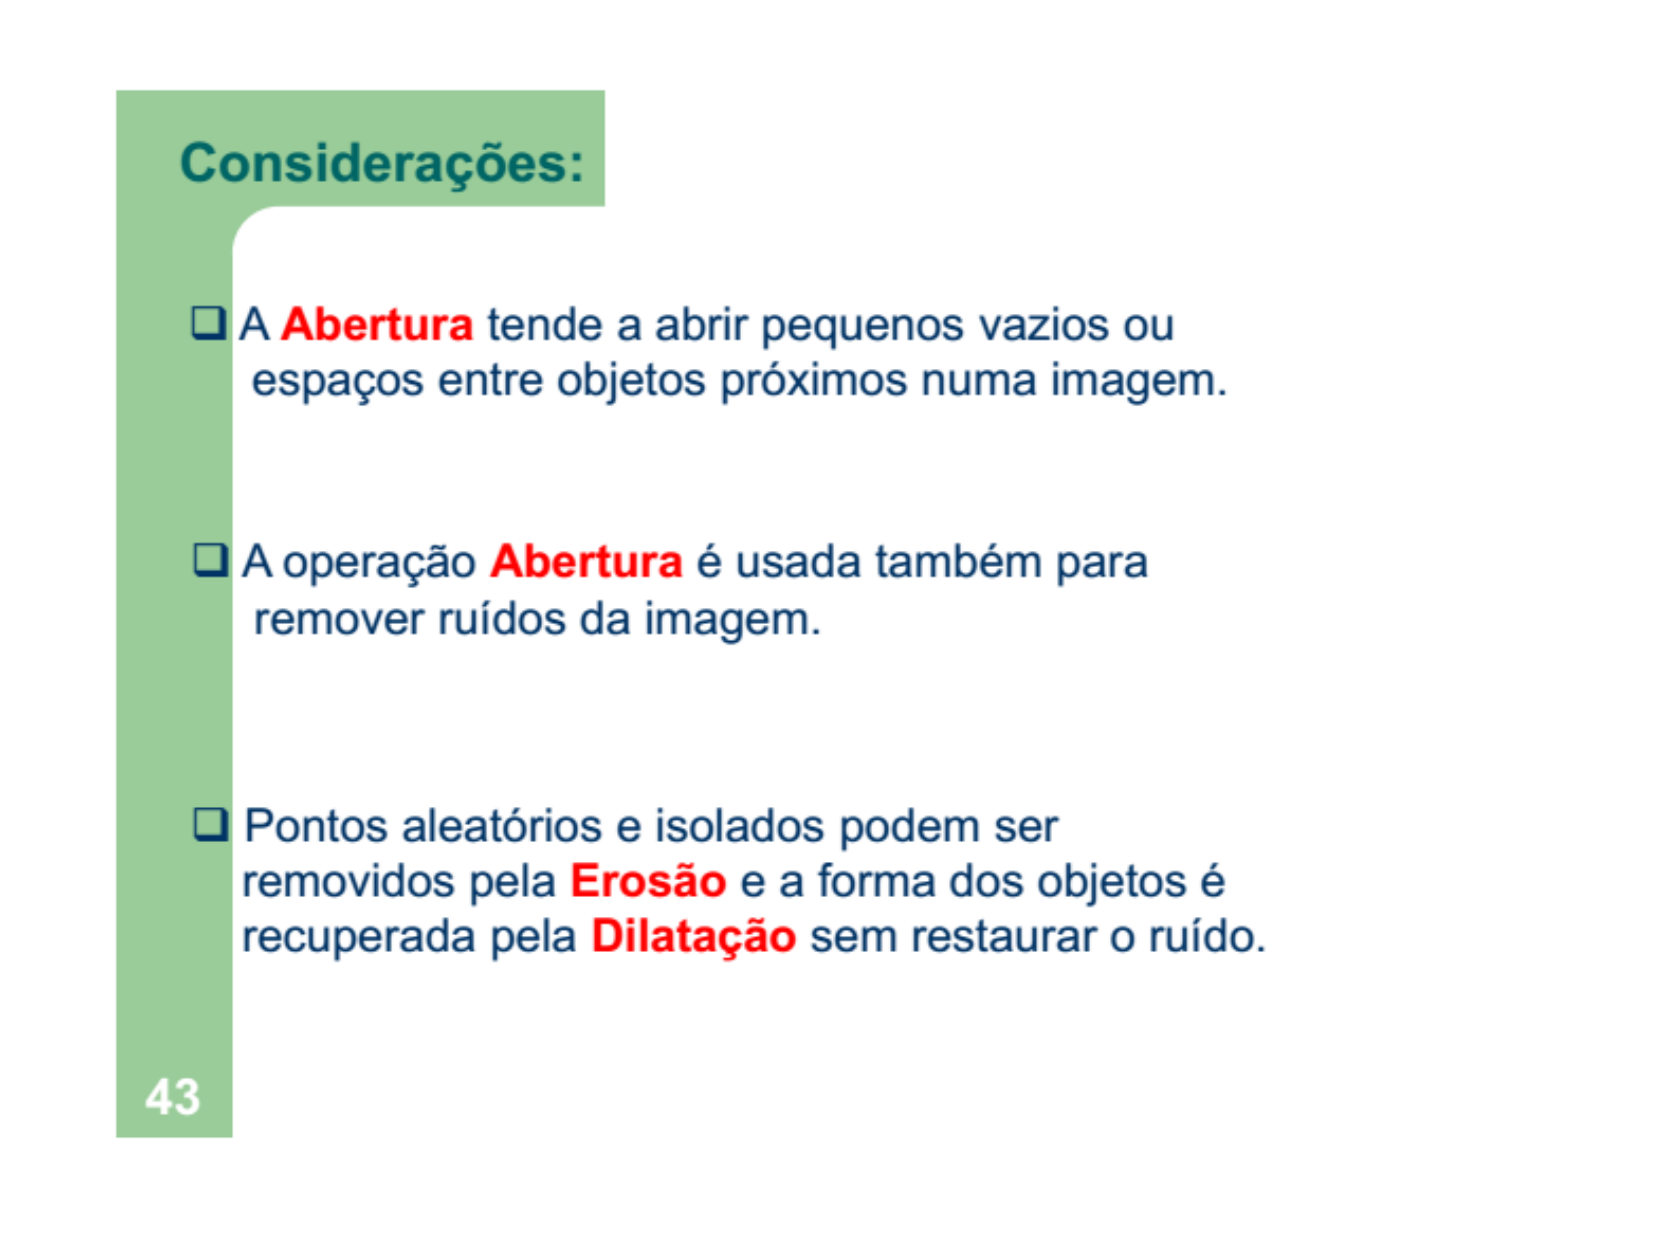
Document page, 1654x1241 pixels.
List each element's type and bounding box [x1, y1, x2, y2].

picture [47, 21, 1583, 1208]
